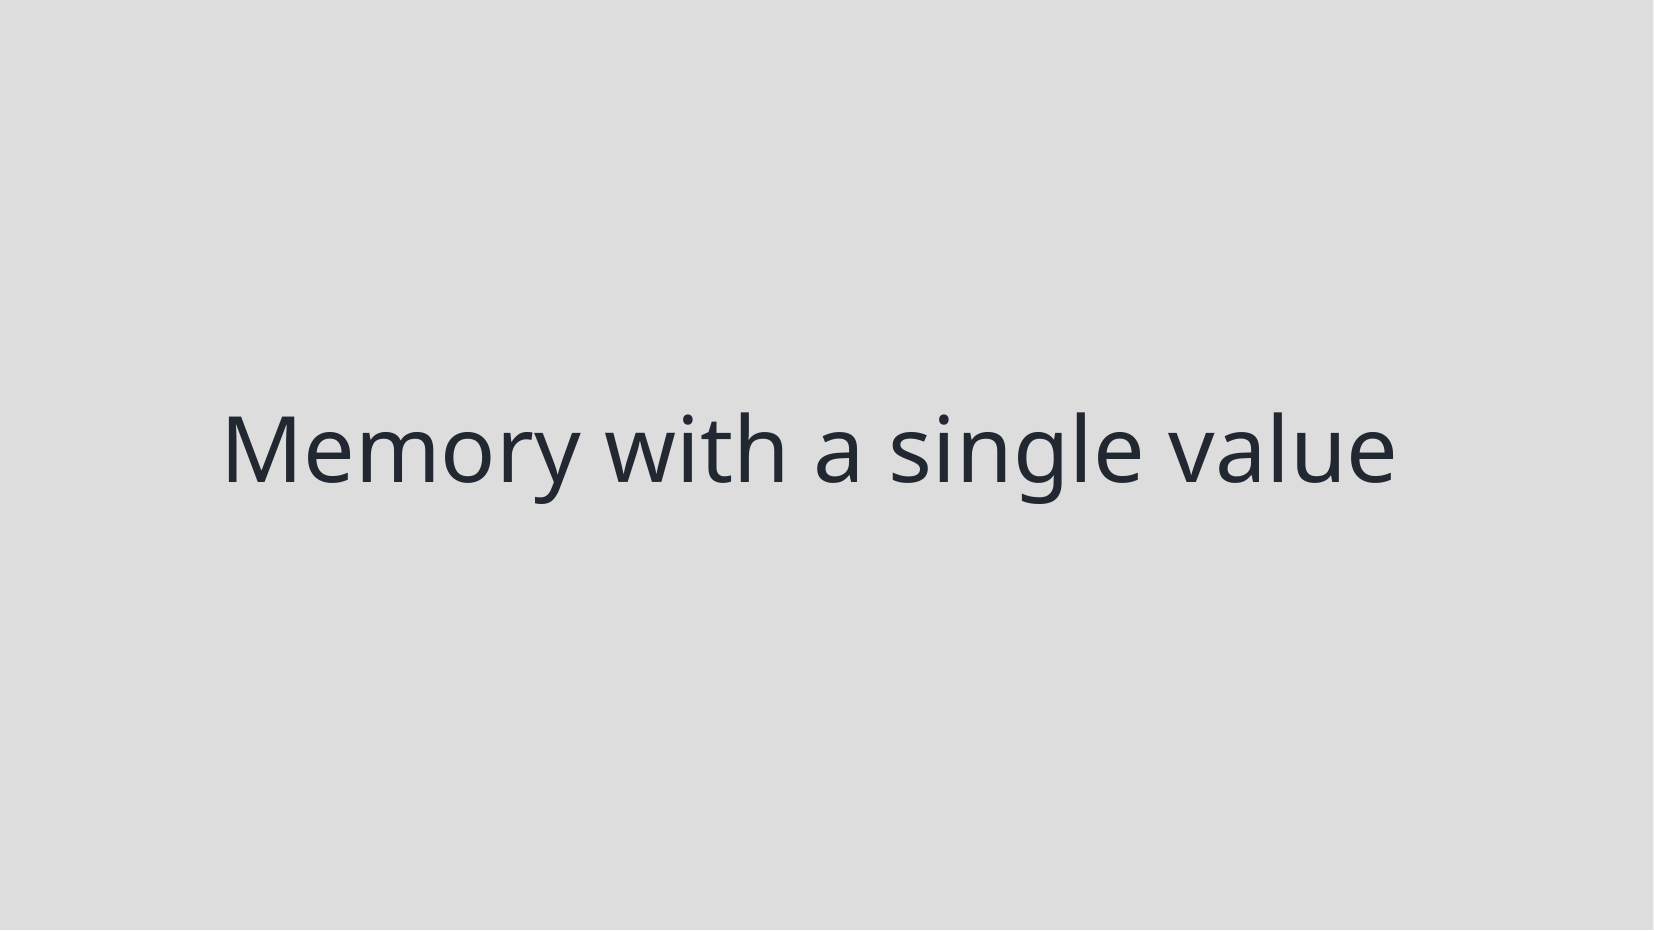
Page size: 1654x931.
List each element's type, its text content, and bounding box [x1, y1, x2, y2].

title Memory with a single value [82, 369, 1538, 526]
